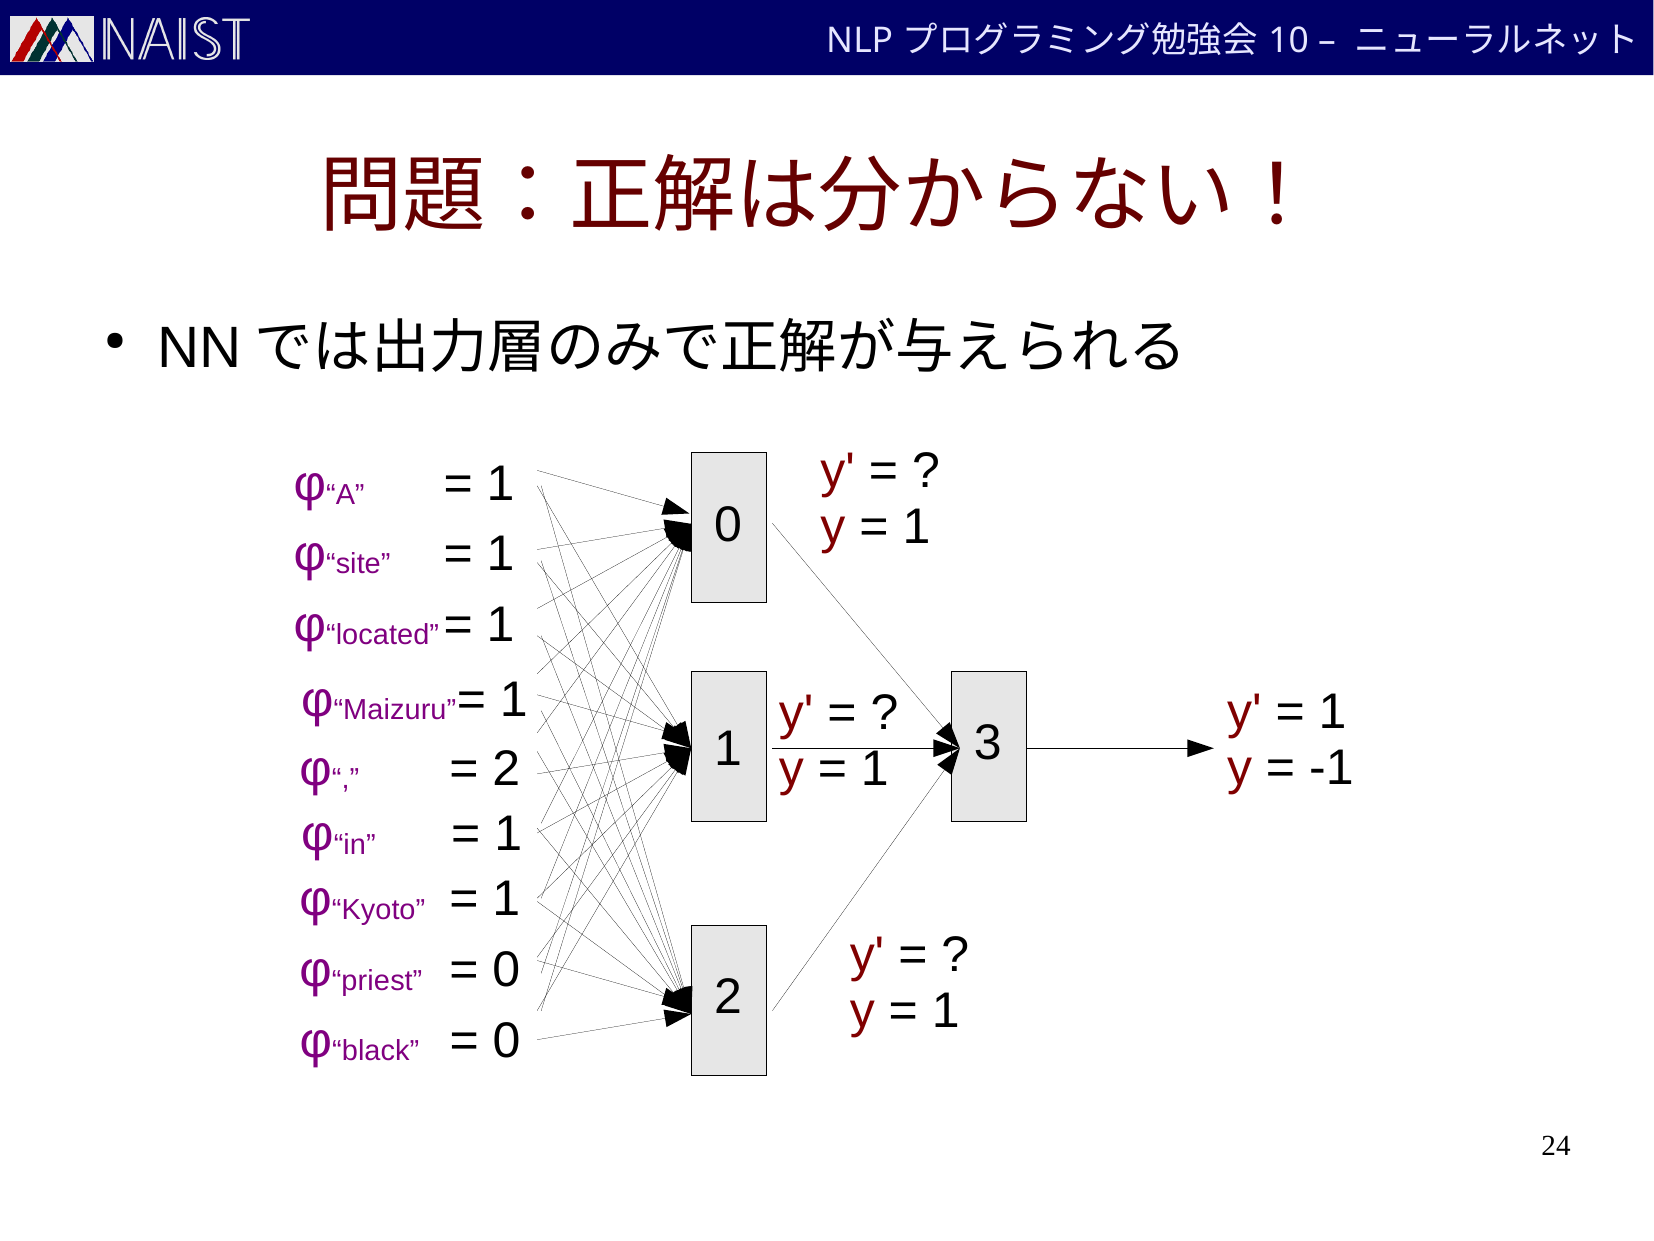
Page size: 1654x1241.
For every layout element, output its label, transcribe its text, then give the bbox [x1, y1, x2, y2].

text_box φ“site” = 1 [278, 517, 530, 588]
text_box y' = ? y = 1 [805, 434, 955, 562]
text_box [691, 925, 767, 1076]
text_box φ“black” = 0 [284, 1004, 536, 1092]
text_box y' = 1 y = -1 [1212, 676, 1369, 803]
list NNでは出力層のみで正解が与えられる [86, 300, 1576, 1119]
text_box φ“A” = 1 [278, 448, 530, 517]
text_box 2 [699, 961, 757, 1032]
text_box 0 [699, 488, 757, 560]
text_box φ“in” = 1 [286, 798, 538, 886]
text_box φ“Maizuru”= 1 [286, 663, 543, 751]
text_box φ“,” = 2 [284, 732, 536, 820]
text_box [691, 671, 767, 822]
text_box 1 [699, 713, 757, 784]
text_box φ“priest” = 0 [284, 933, 536, 1004]
text_box 3 [959, 707, 1017, 778]
text_box y' = ? y = 1 [764, 676, 914, 804]
text_box φ“located” = 1 [278, 588, 530, 676]
title 問題：正解は分からない！ [75, 92, 1564, 285]
text_box [951, 671, 1027, 822]
text_box φ“Kyoto” = 1 [284, 863, 536, 933]
text_box y' = ? y = 1 [835, 918, 989, 1046]
picture [102, 17, 251, 60]
picture [10, 16, 94, 62]
text_box [691, 452, 767, 603]
